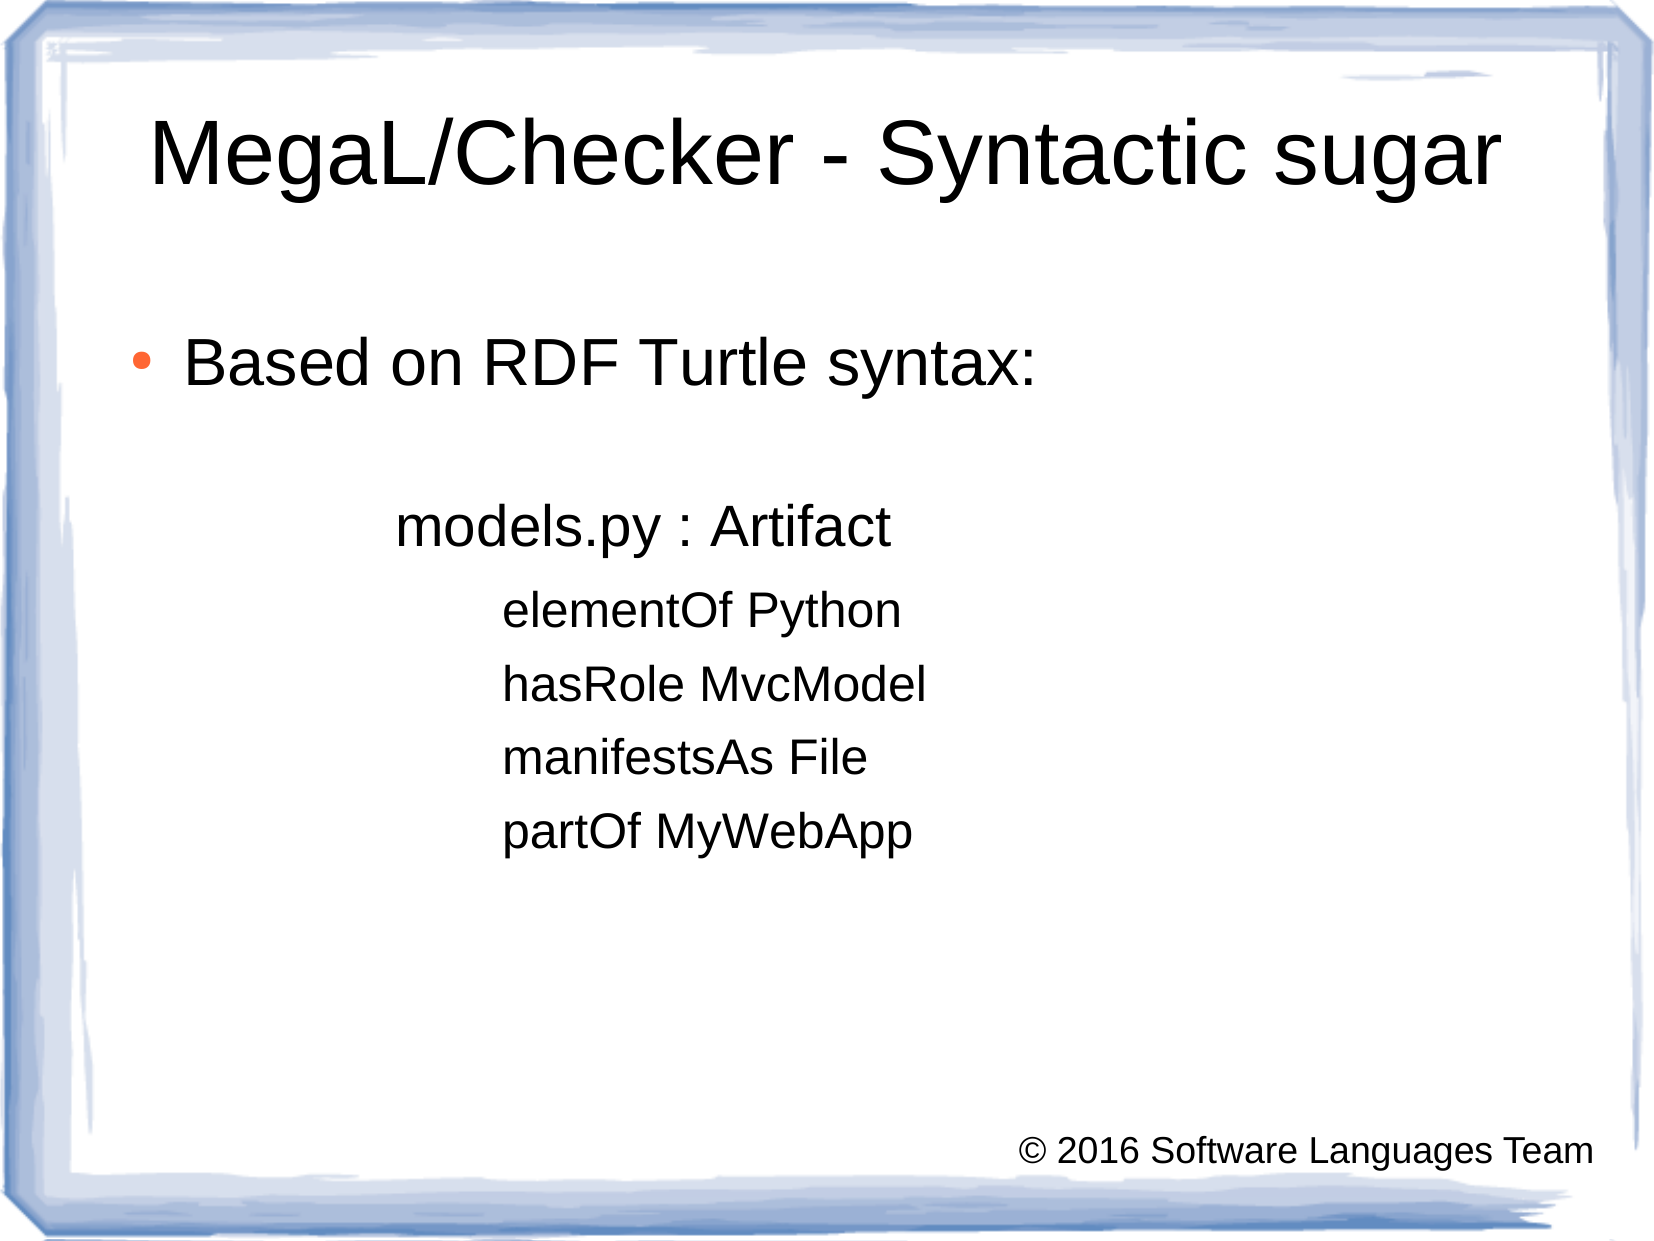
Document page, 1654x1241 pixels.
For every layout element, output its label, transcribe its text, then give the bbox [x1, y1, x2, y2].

title MegaL/Checker - Syntactic sugar [82, 49, 1571, 257]
list Based on RDF Turtle syntax: models.py : Artifact elementOf Python hasRole MvcModel manifestsAs File partOf MyWebApp [112, 324, 1565, 1004]
text_box © 2016 Software Languages Team [1003, 1122, 1625, 1182]
picture [0, 0, 1654, 1241]
